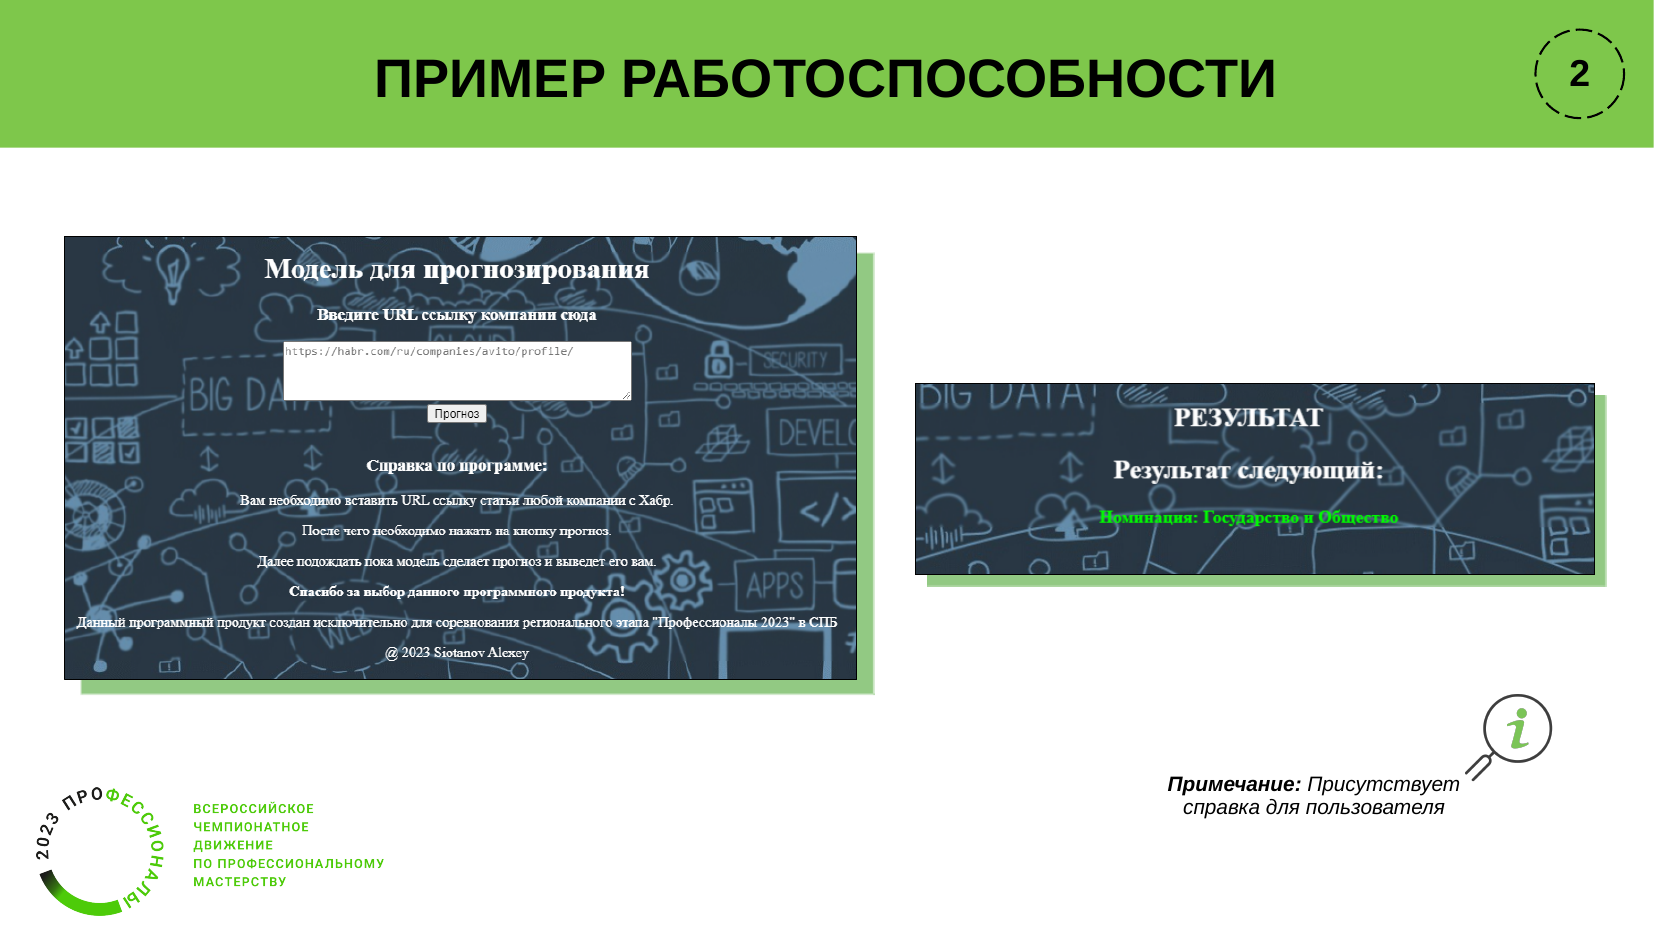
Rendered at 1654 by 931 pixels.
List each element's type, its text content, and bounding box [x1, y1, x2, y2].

text_box 2 [1535, 29, 1625, 119]
picture [915, 383, 1595, 575]
picture [1464, 693, 1553, 783]
picture [36, 787, 384, 916]
text_box [0, 0, 1654, 148]
picture [65, 236, 857, 680]
text_box ПРИМЕР РАБОТОСПОСОБНОСТИ [354, 41, 1300, 178]
text_box Примечание: Присутствует справка для пользователя [1151, 765, 1477, 827]
